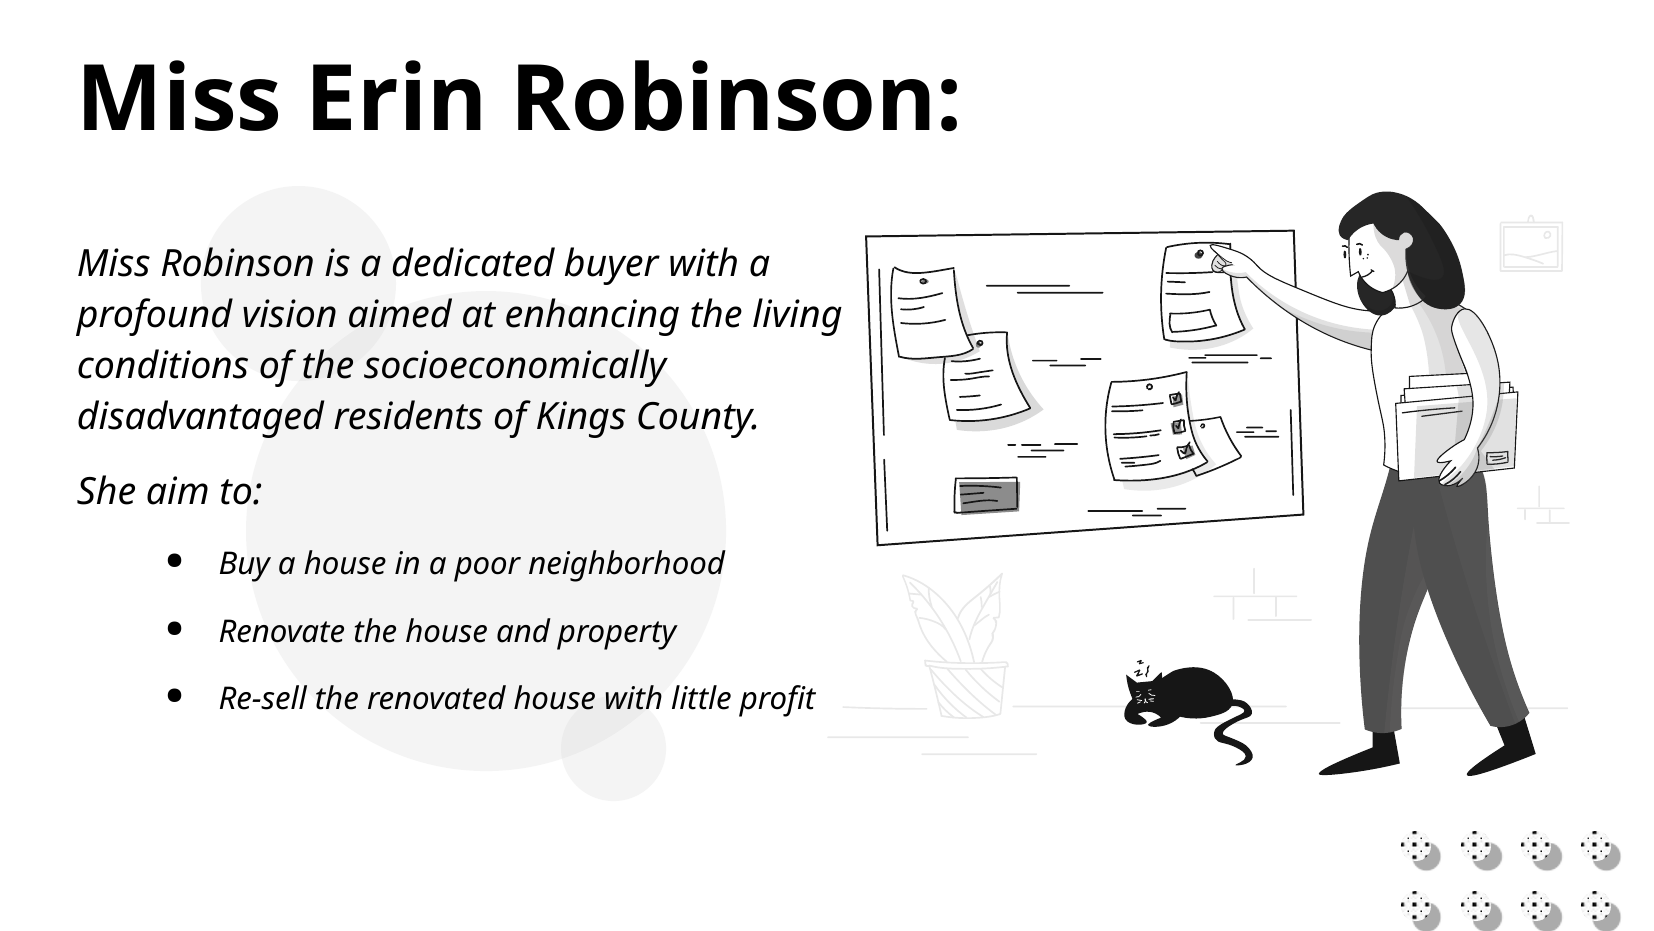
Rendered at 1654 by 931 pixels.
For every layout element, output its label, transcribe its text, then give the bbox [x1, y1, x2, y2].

picture [1460, 830, 1492, 862]
picture [1520, 831, 1552, 862]
picture [1520, 890, 1552, 922]
list Miss Robinson is a dedicated buyer with a profound vision aimed at enhancing the living conditions of the socioeconomically disadvantaged residents of Kings County. She aim to: Buy a house in a poor neighborhood Renovate the house and property Re-sell the renovated house with little profit [76, 236, 886, 857]
picture [1580, 890, 1612, 922]
picture [1400, 830, 1432, 862]
picture [1581, 830, 1612, 862]
picture [1461, 890, 1492, 922]
picture [1400, 891, 1432, 922]
title Miss Erin Robinson: [76, 17, 1565, 174]
